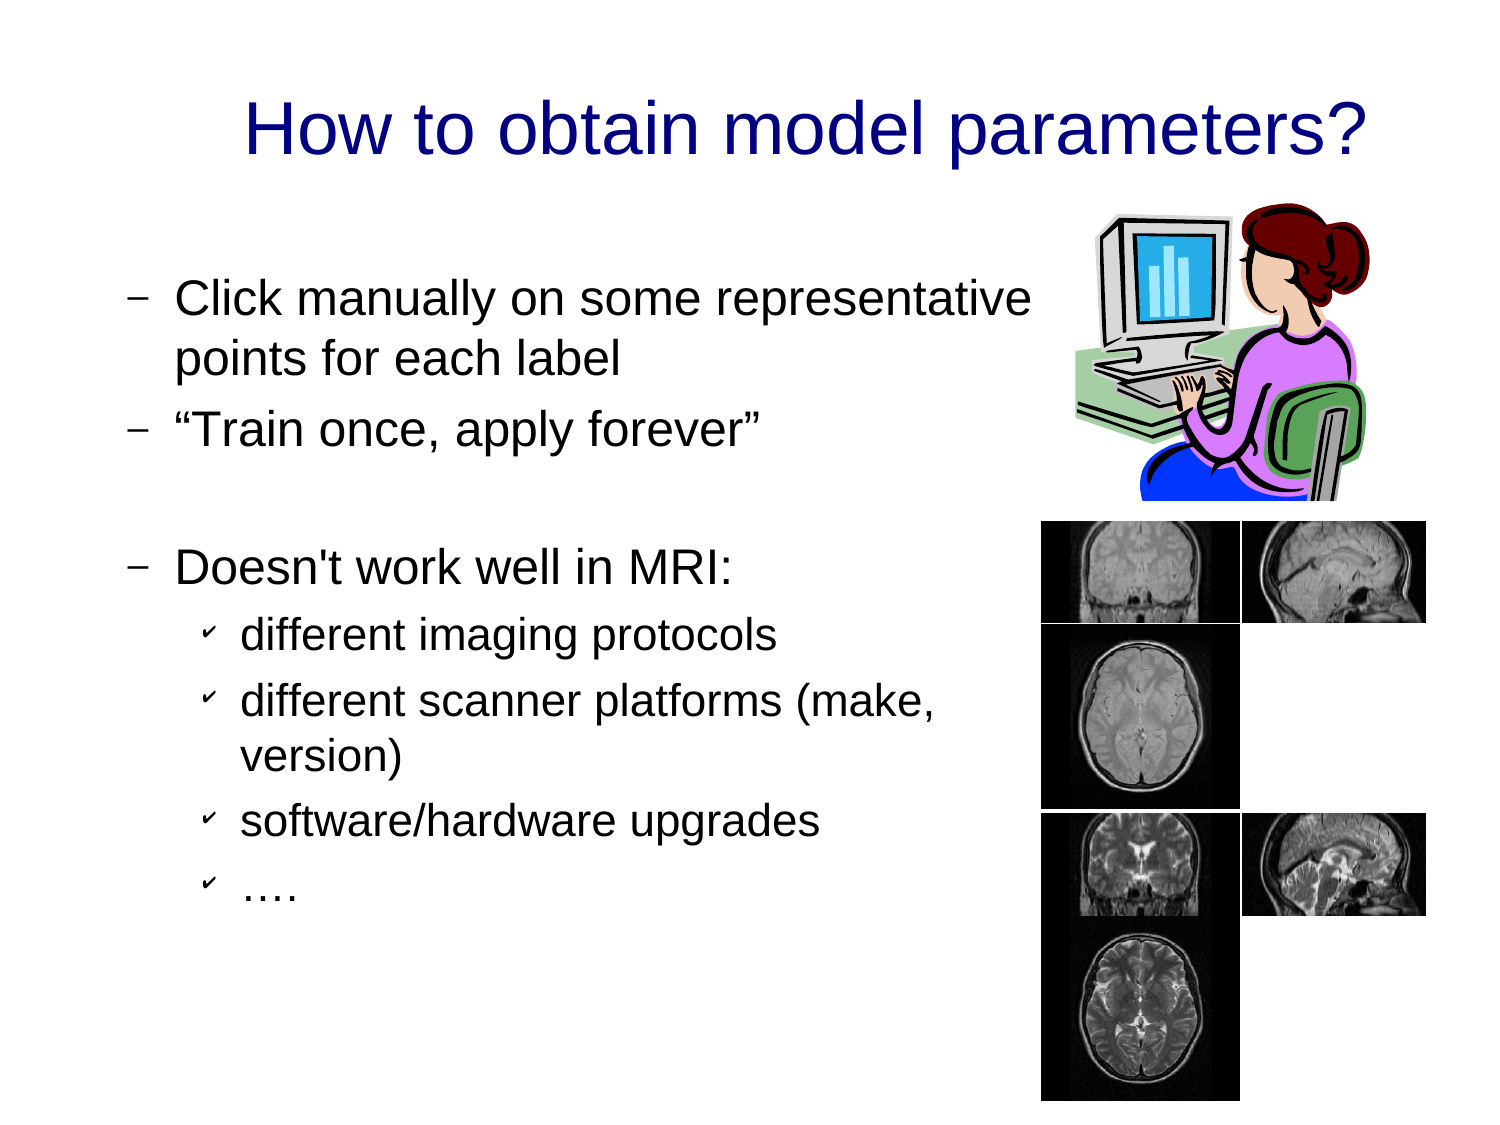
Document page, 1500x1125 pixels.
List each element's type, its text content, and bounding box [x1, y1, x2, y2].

picture [1041, 521, 1240, 809]
picture [1242, 813, 1426, 916]
title How to obtain model parameters? [149, 65, 1463, 179]
list Click manually on some representative points for each label “Train once, apply forever” Doesn't work well in MRI: different imaging protocols different scanner platforms (make, version) software/hardware upgrades …. [37, 257, 1051, 1021]
picture [1041, 813, 1240, 1101]
picture [1075, 202, 1370, 504]
picture [1242, 521, 1426, 624]
